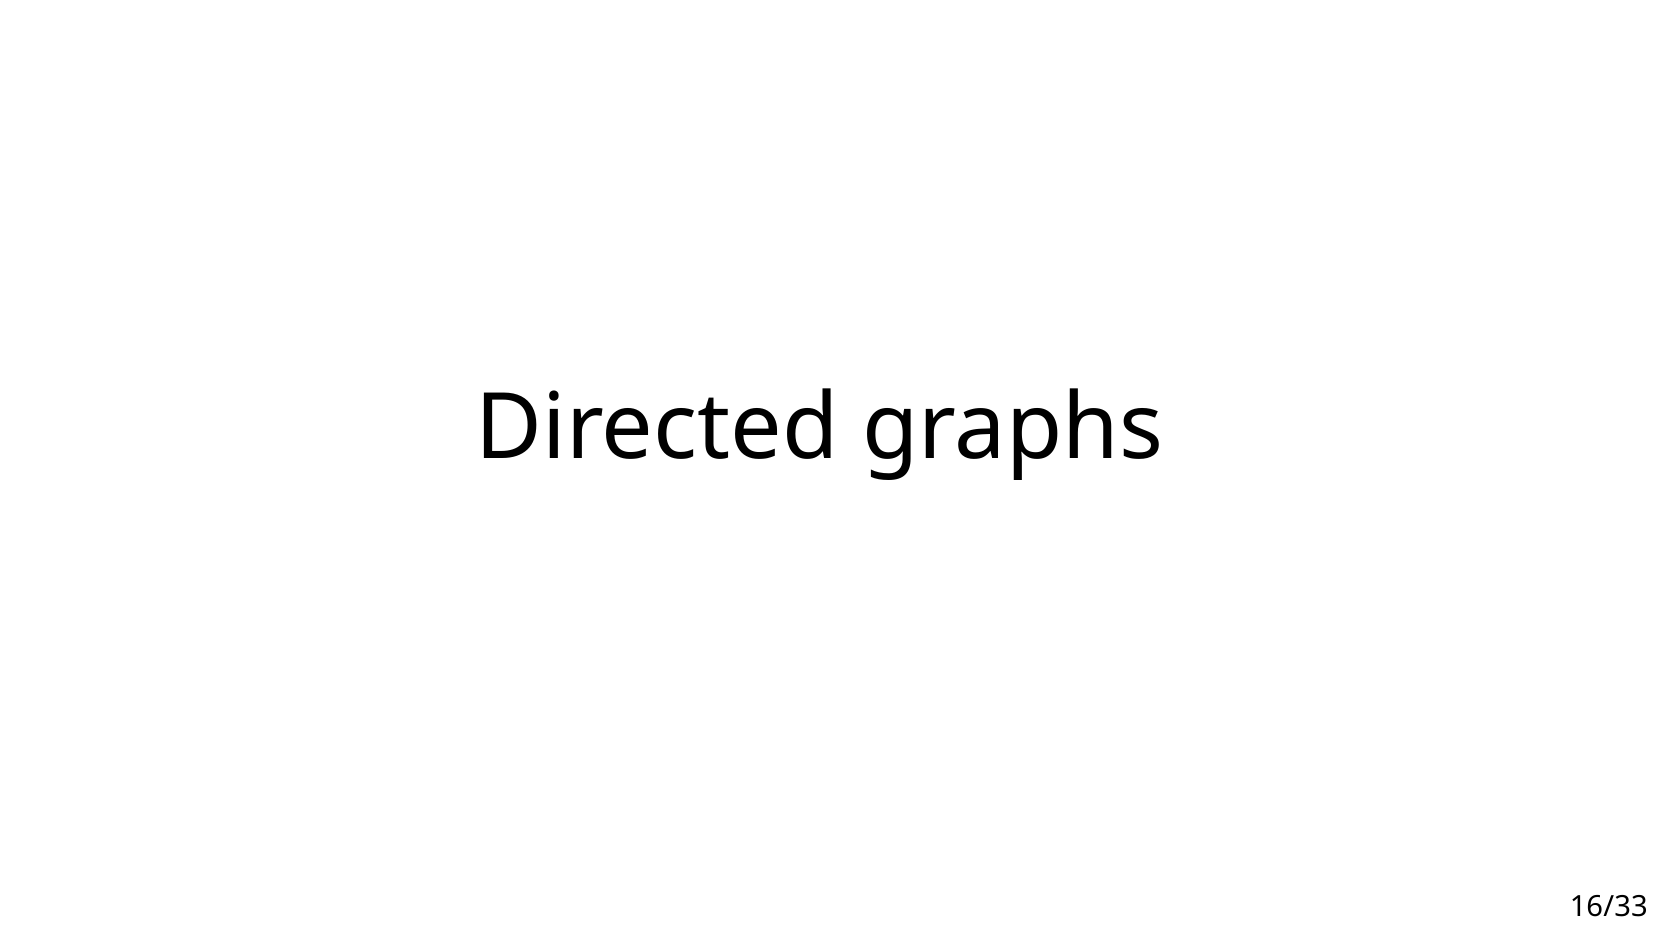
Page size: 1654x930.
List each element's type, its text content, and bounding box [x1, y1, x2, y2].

title Directed graphs [75, 344, 1564, 501]
